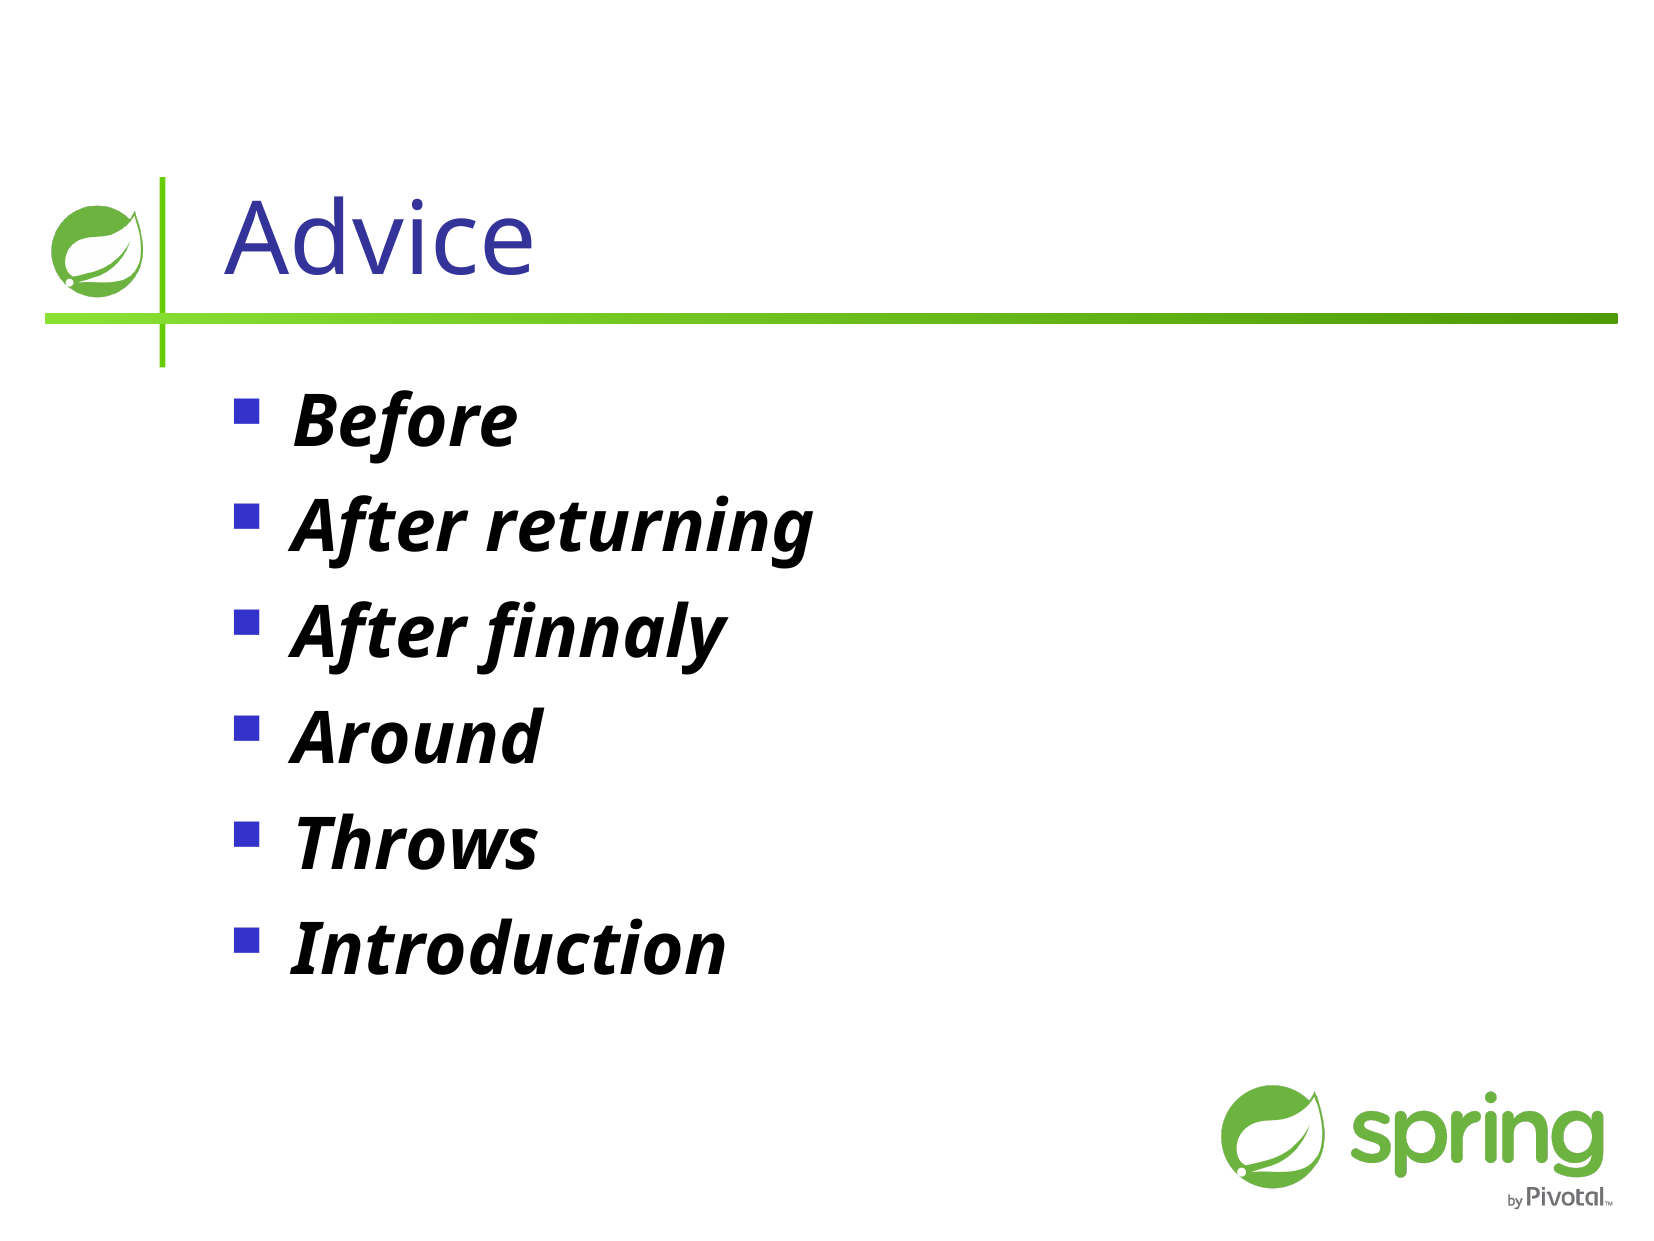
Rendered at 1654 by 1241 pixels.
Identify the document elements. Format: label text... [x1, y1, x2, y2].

list Before After returning After finnaly Around Throws Introduction [213, 364, 1620, 1109]
picture [1216, 1109, 1618, 1212]
title Advice [208, 38, 1618, 304]
